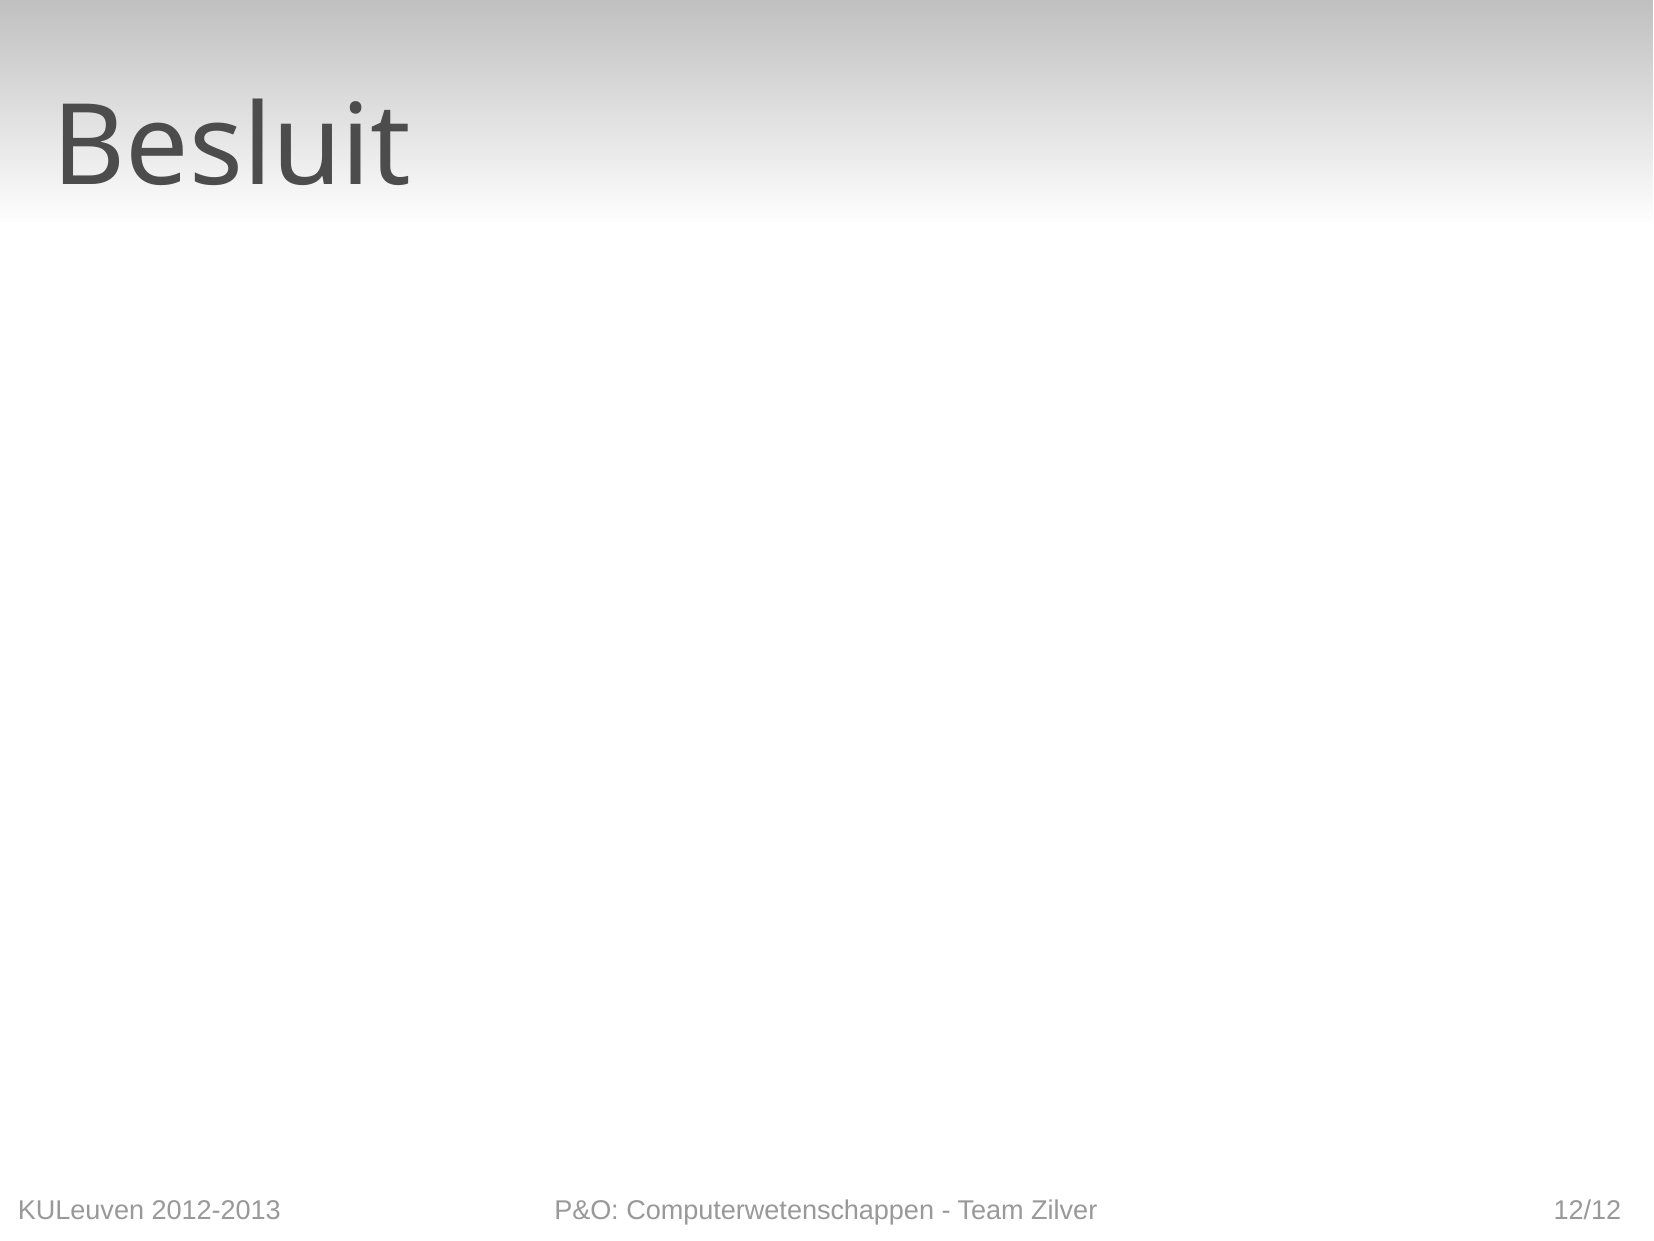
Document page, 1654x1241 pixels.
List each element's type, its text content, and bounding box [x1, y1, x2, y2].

text_box Besluit [0, 0, 1653, 217]
text_box KULeuven 2012-2013 P&O: Computerwetenschappen - Team Zilver <number>/12 [3, 1187, 1644, 1241]
